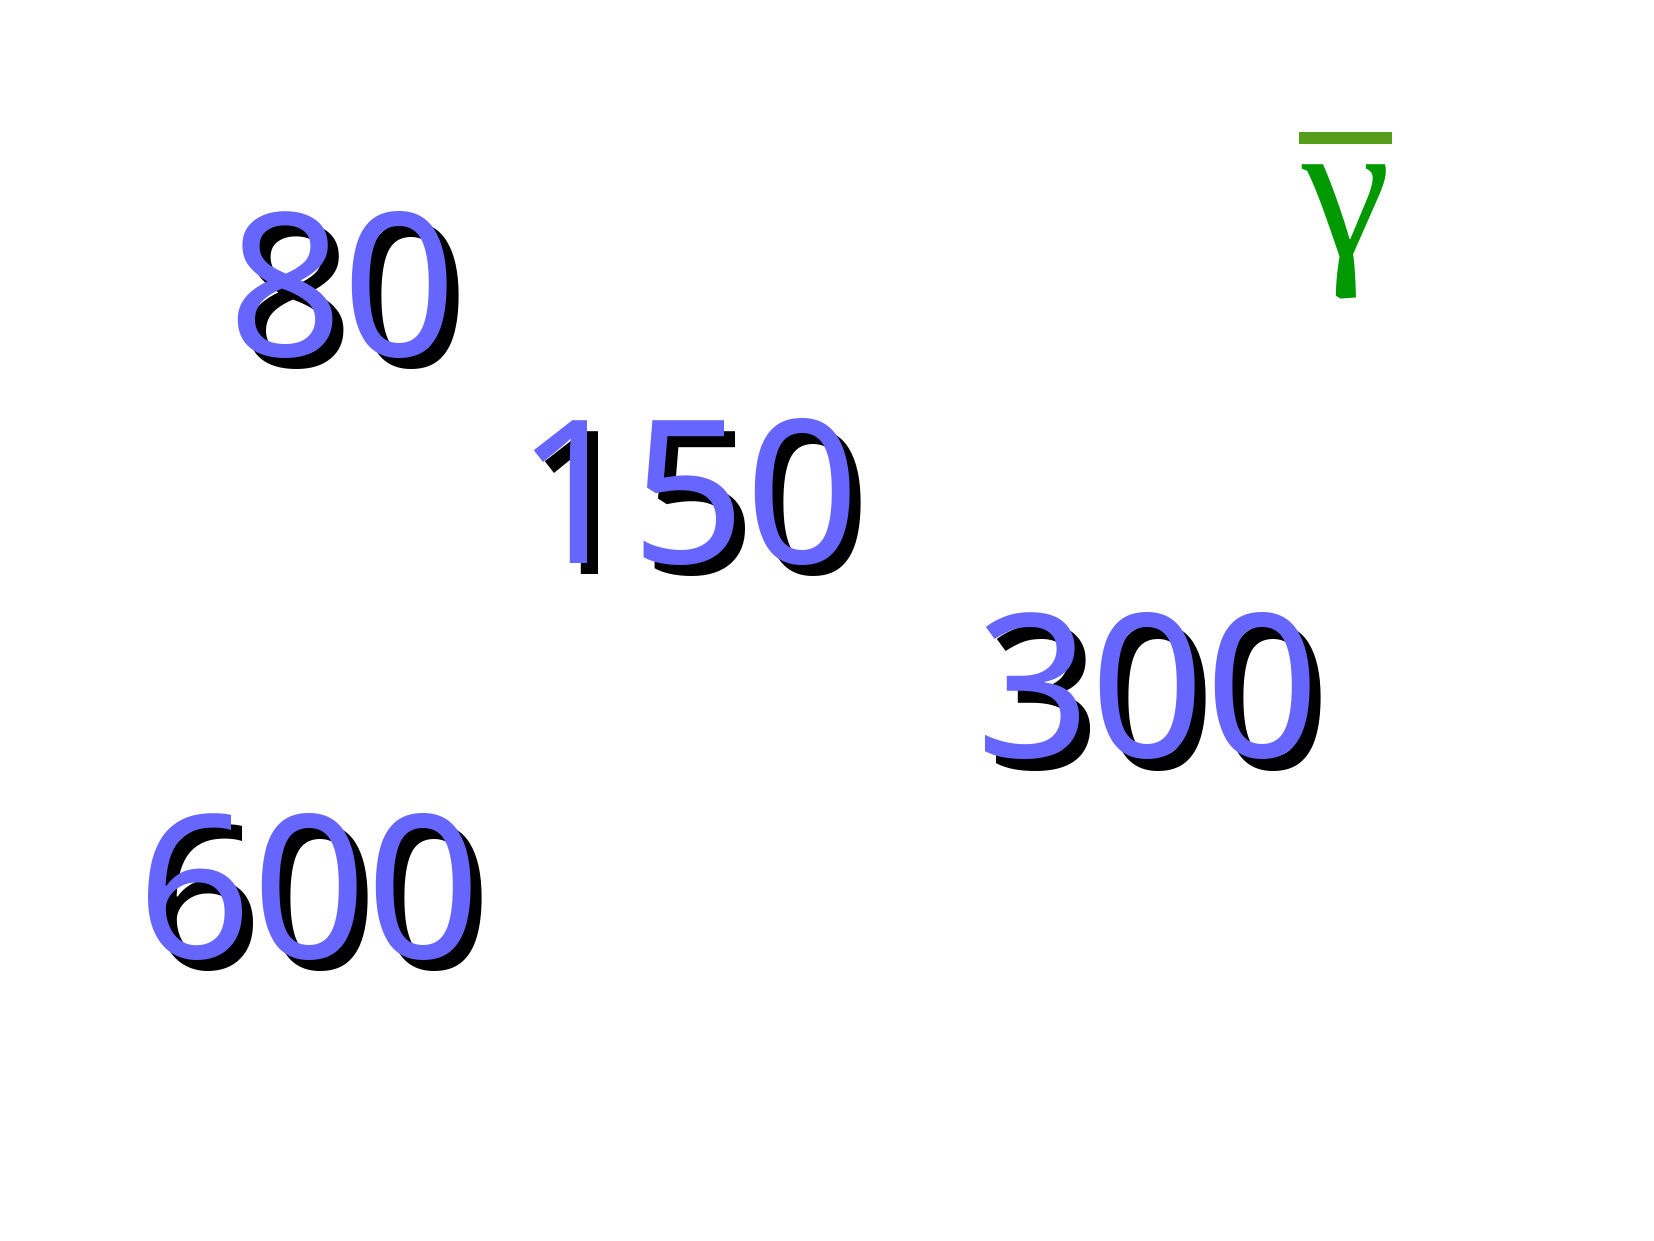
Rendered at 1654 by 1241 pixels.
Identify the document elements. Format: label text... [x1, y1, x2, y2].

text_box 80 [213, 135, 473, 402]
text_box 300 [961, 536, 1335, 804]
text_box 150 [501, 341, 876, 609]
text_box 600 [122, 737, 497, 1004]
text_box γ [1287, 70, 1583, 308]
